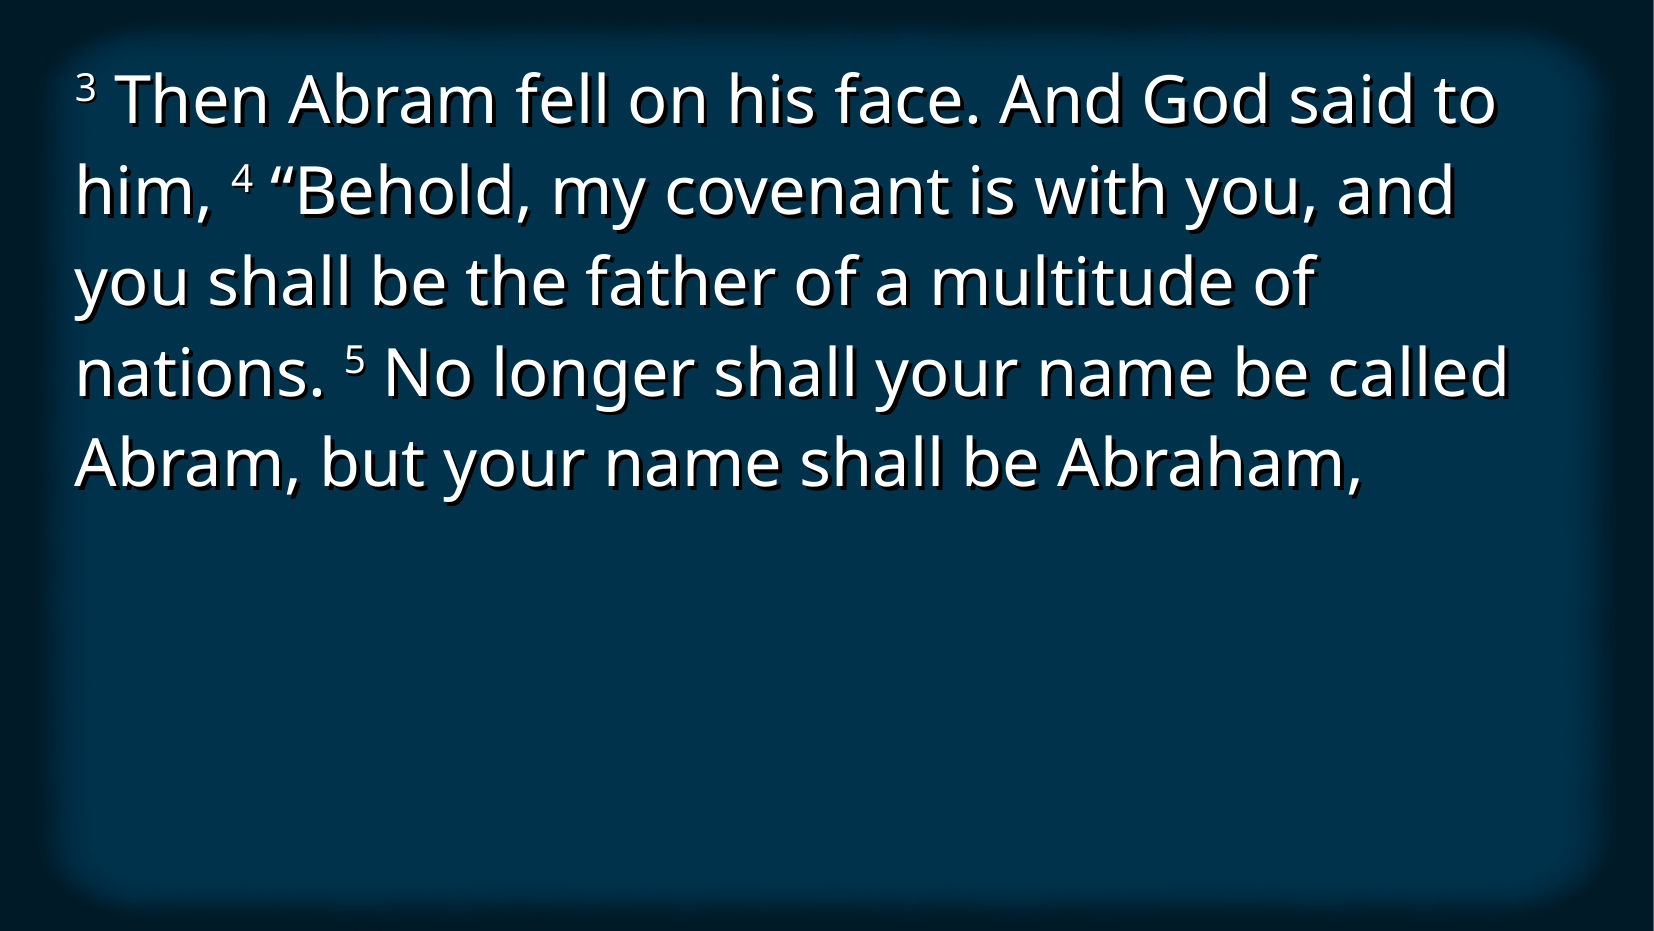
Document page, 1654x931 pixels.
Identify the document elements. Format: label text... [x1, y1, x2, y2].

picture [0, 0, 1654, 931]
text_box 3 Then Abram fell on his face. And God said to him, 4 “Behold, my covenant is with you, and you shall be the father of a multitude of nations. 5 No longer shall your name be called Abram, but your name shall be Abraham, [60, 45, 1576, 504]
